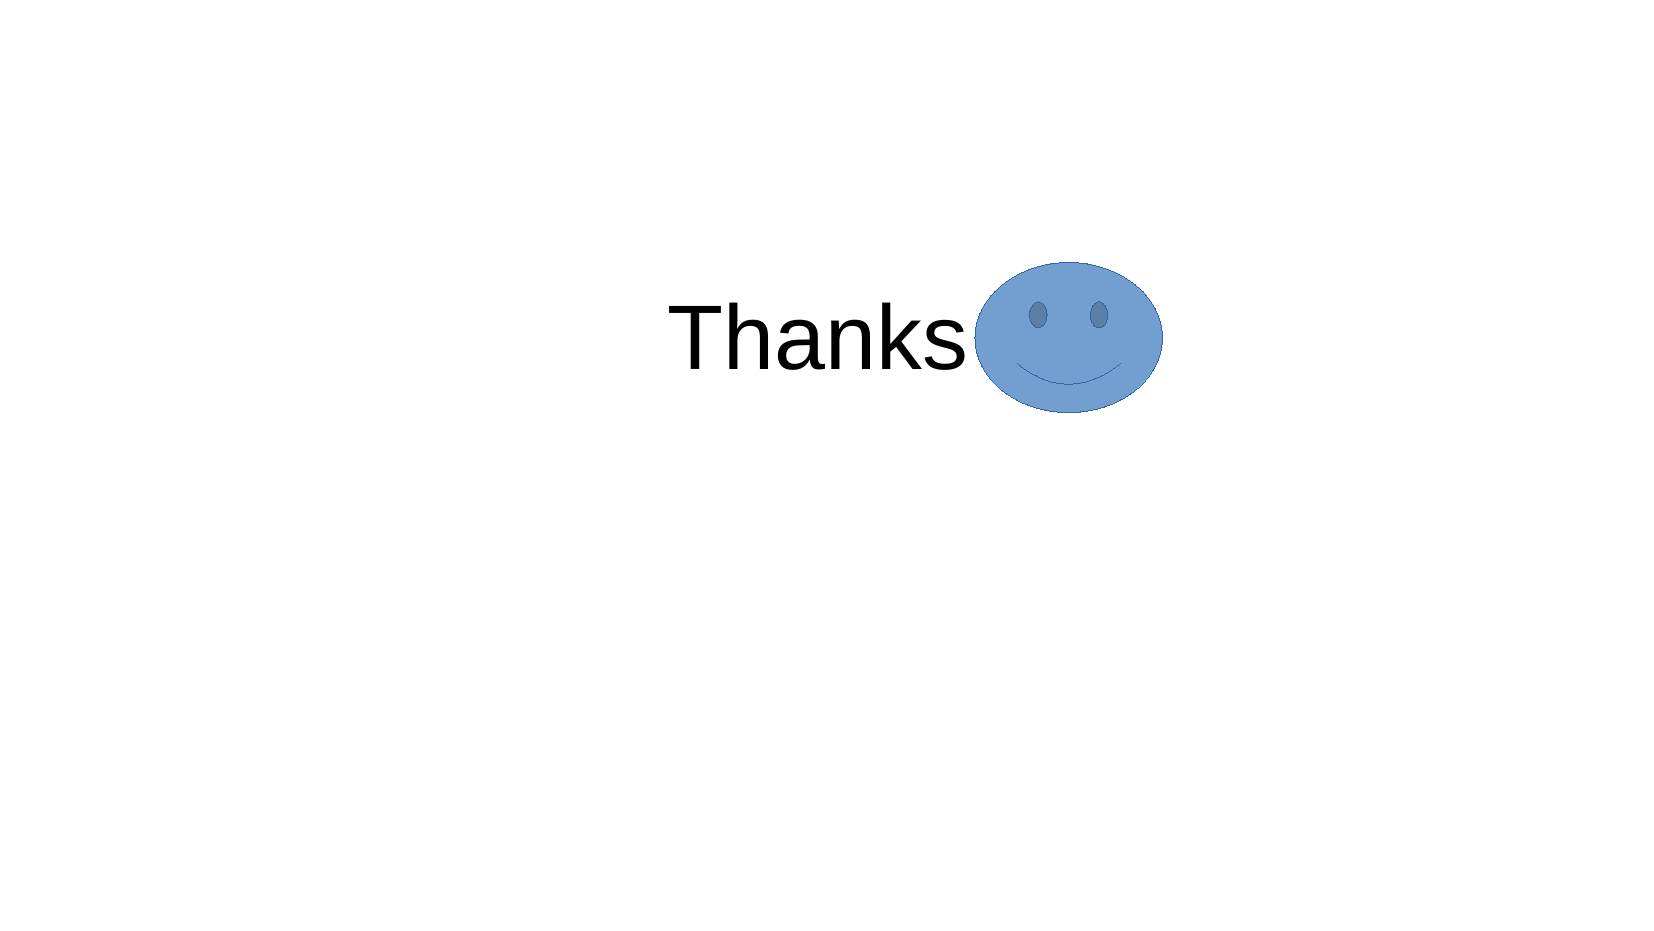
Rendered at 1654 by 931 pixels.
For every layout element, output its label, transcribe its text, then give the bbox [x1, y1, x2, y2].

text_box [974, 262, 1163, 413]
title Thanks [86, 112, 1576, 563]
